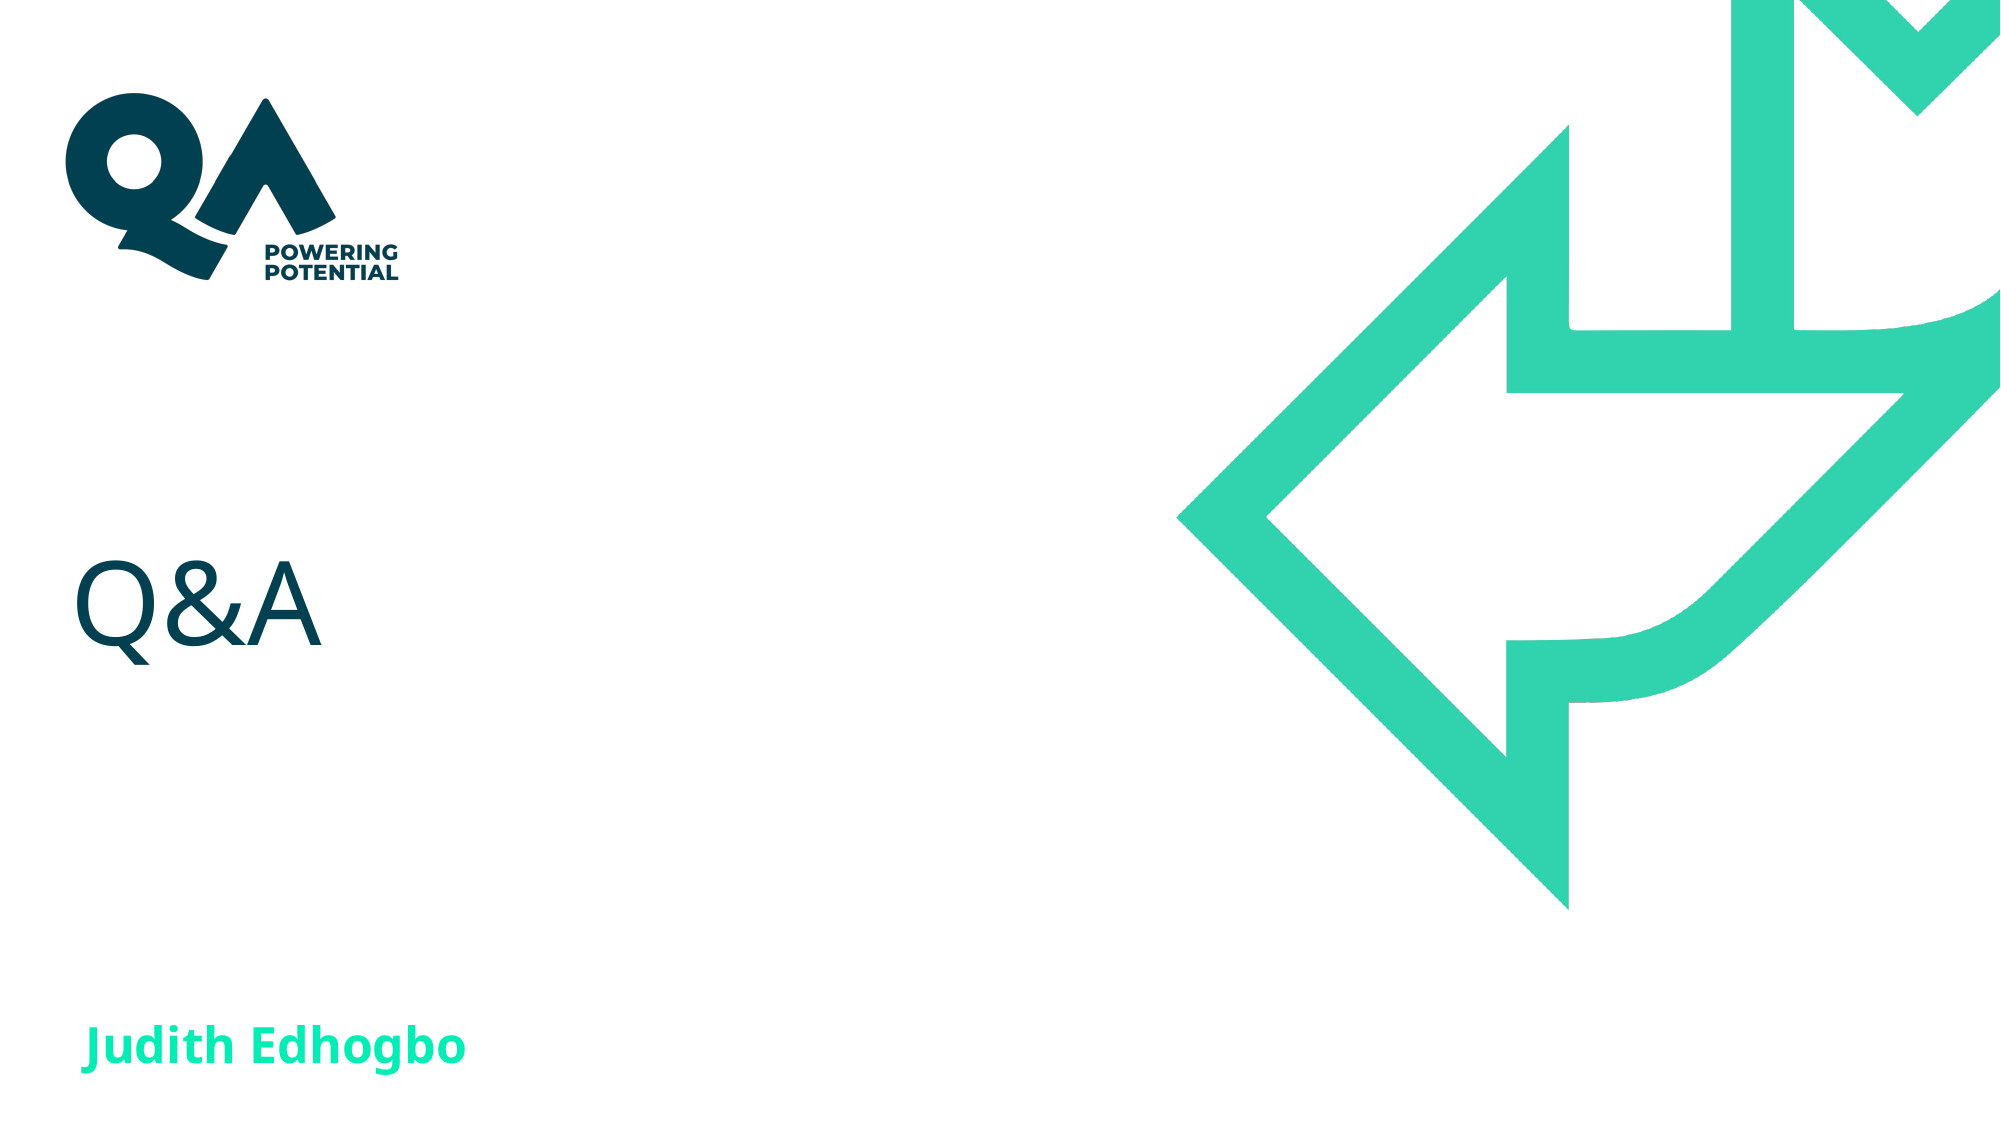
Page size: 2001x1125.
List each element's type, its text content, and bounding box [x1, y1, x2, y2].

picture [1164, 0, 2001, 931]
title Q&A [70, 271, 1153, 671]
list Judith Edhogbo [85, 1027, 1170, 1125]
picture [106, 134, 161, 189]
picture [13, 49, 447, 314]
